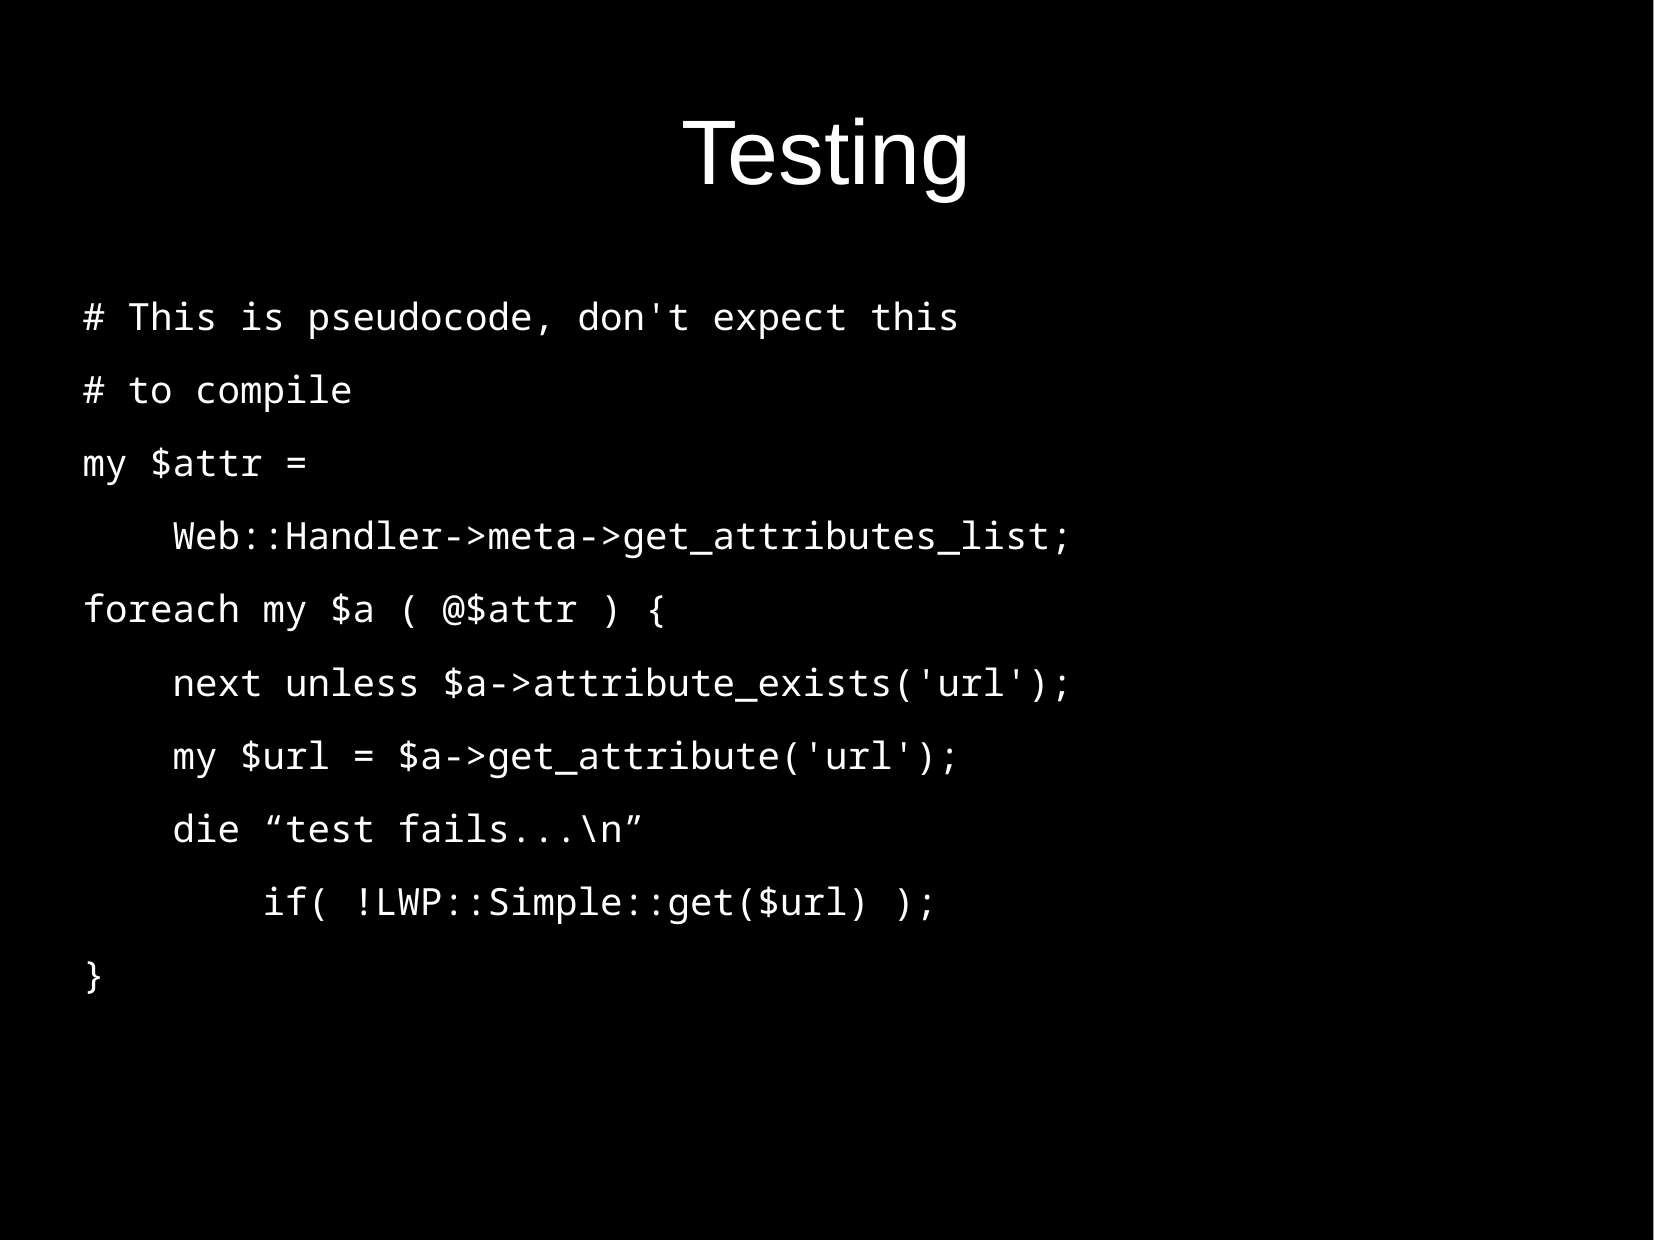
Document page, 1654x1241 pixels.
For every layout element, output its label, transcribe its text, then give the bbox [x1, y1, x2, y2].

title Testing [82, 49, 1571, 257]
list # This is pseudocode, don't expect this # to compile my $attr = Web::Handler->meta->get_attributes_list; foreach my $a ( @$attr ) { next unless $a->attribute_exists('url'); my $url = $a->get_attribute('url'); die “test fails...\n” if( !LWP::Simple::get($url) ); } [82, 290, 1538, 1010]
